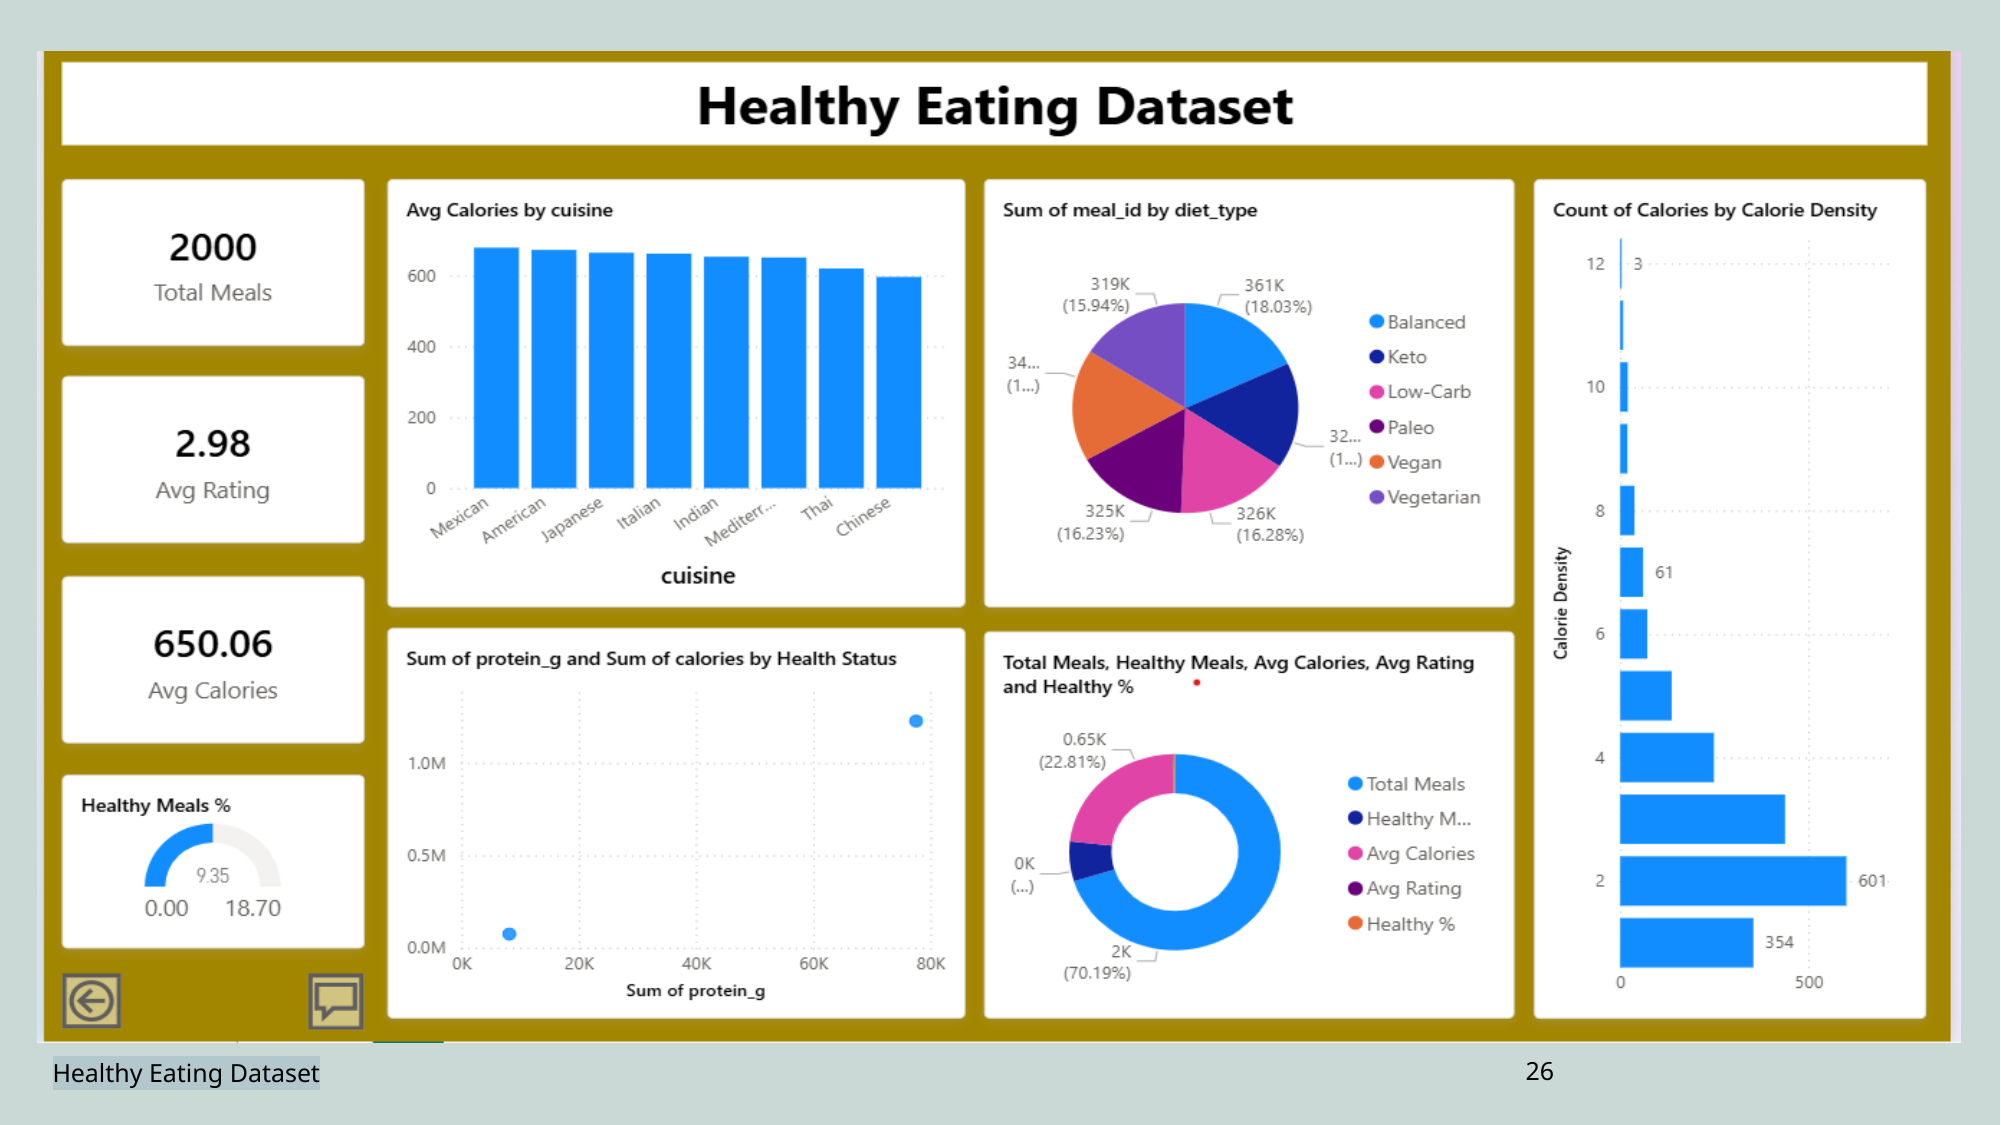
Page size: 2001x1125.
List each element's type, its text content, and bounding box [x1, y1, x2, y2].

picture [37, 51, 1961, 1043]
text_box [1510, 1043, 1961, 1103]
text_box Healthy Eating Dataset [37, 1043, 713, 1103]
